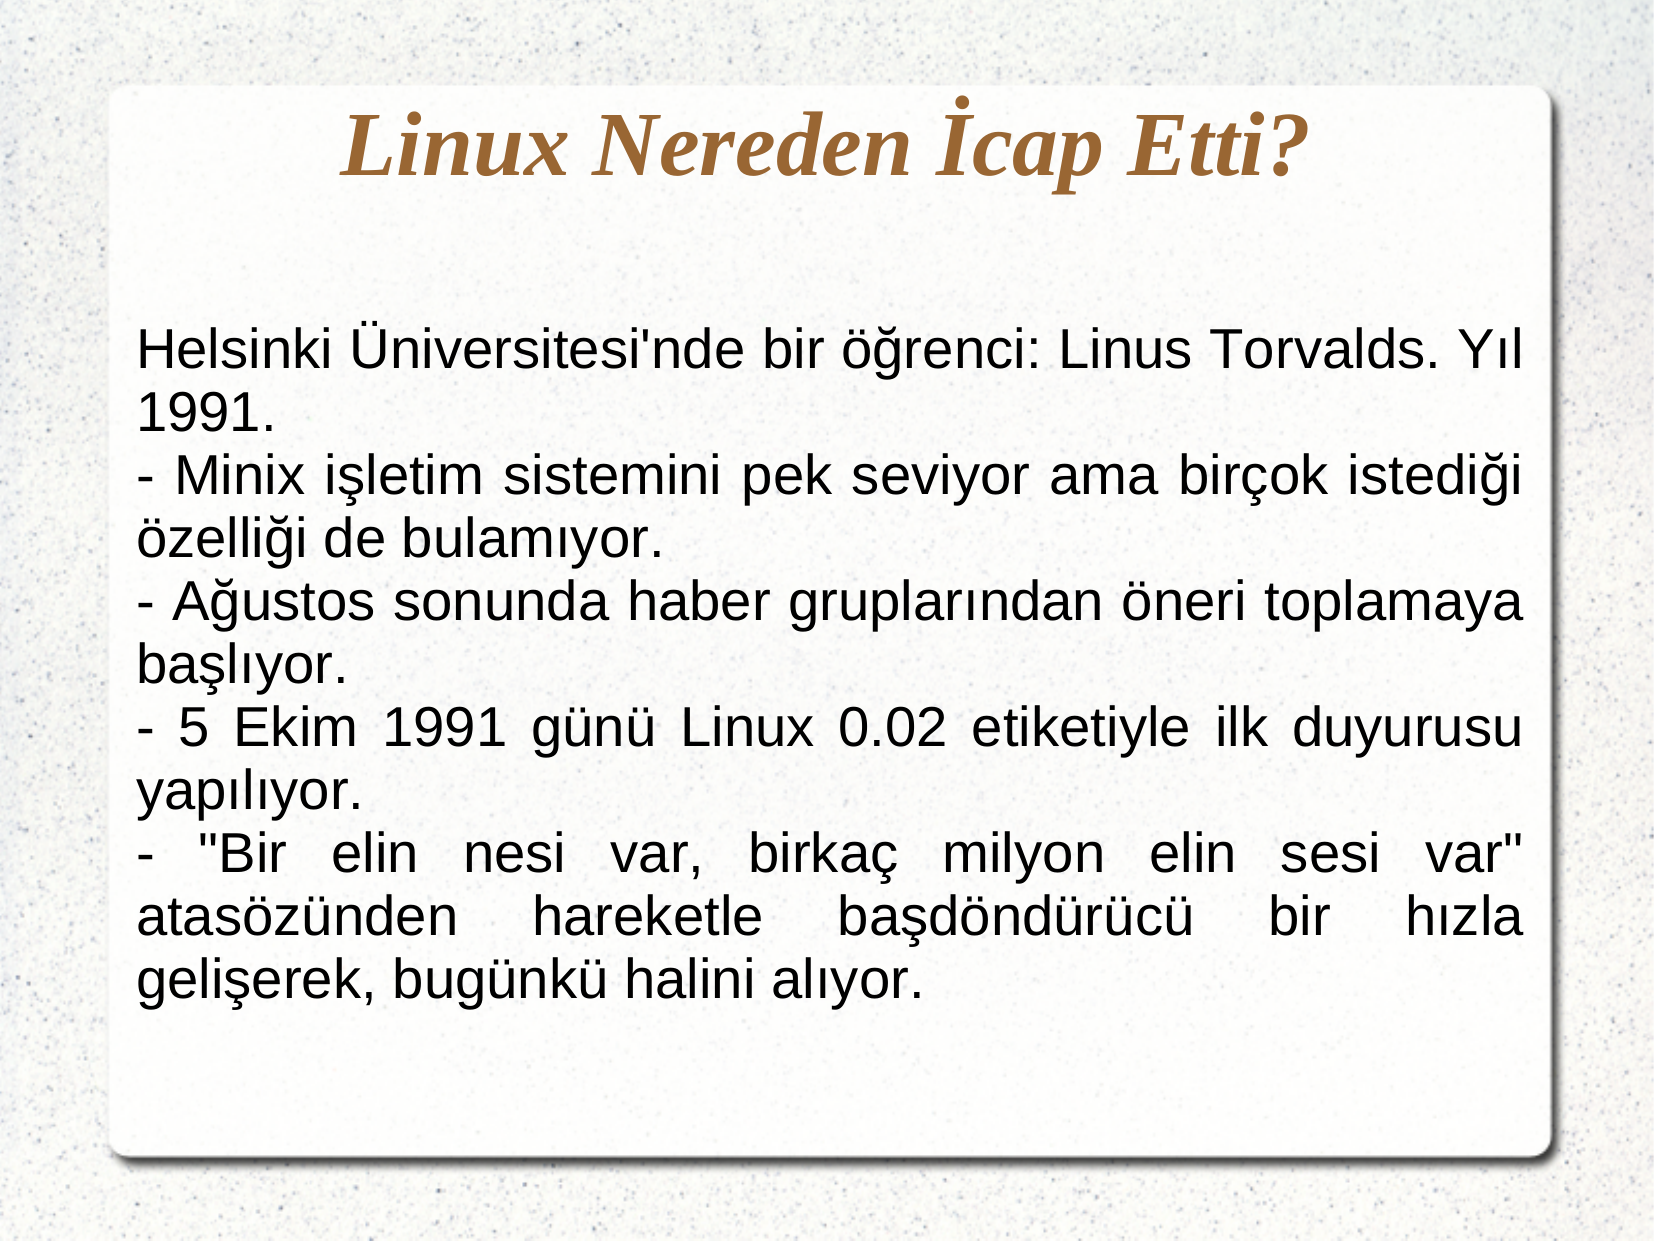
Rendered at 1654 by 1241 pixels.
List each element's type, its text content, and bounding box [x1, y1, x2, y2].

subtitle Helsinki Üniversitesi'nde bir öğrenci: Linus Torvalds. Yıl 1991. - Minix işletim sistemini pek seviyor ama birçok istediği özelliği de bulamıyor. - Ağustos sonunda haber gruplarından öneri toplamaya başlıyor. - 5 Ekim 1991 günü Linux 0.02 etiketiyle ilk duyurusu yapılıyor. - "Bir elin nesi var, birkaç milyon elin sesi var" atasözünden hareketle başdöndürücü bir hızla gelişerek, bugünkü halini alıyor. [136, 262, 1524, 1066]
title Linux Nereden İcap Etti? [82, 93, 1571, 196]
picture [0, 0, 1654, 1241]
